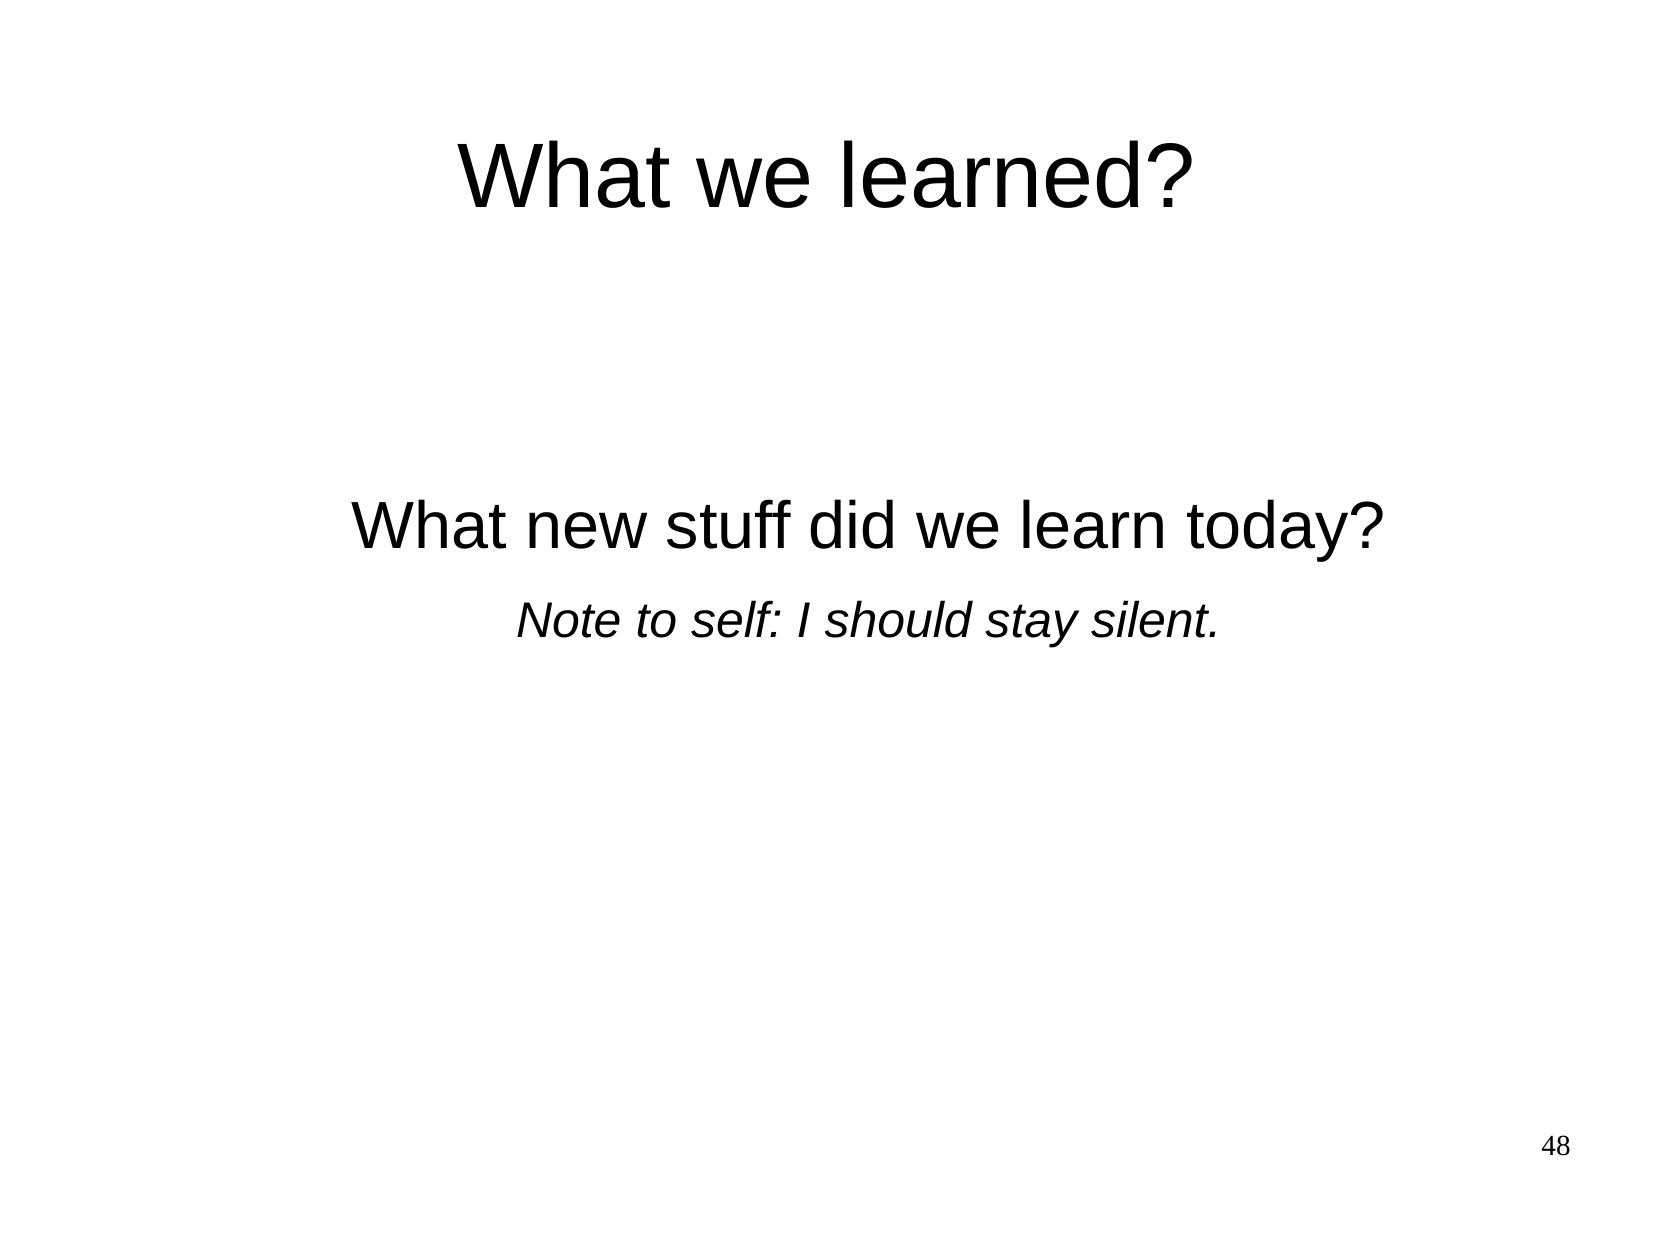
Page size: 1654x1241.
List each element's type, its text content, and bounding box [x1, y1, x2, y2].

title What we learned? [82, 72, 1571, 280]
list What new stuff did we learn today? Note to self: I should stay silent. [89, 279, 1578, 1241]
